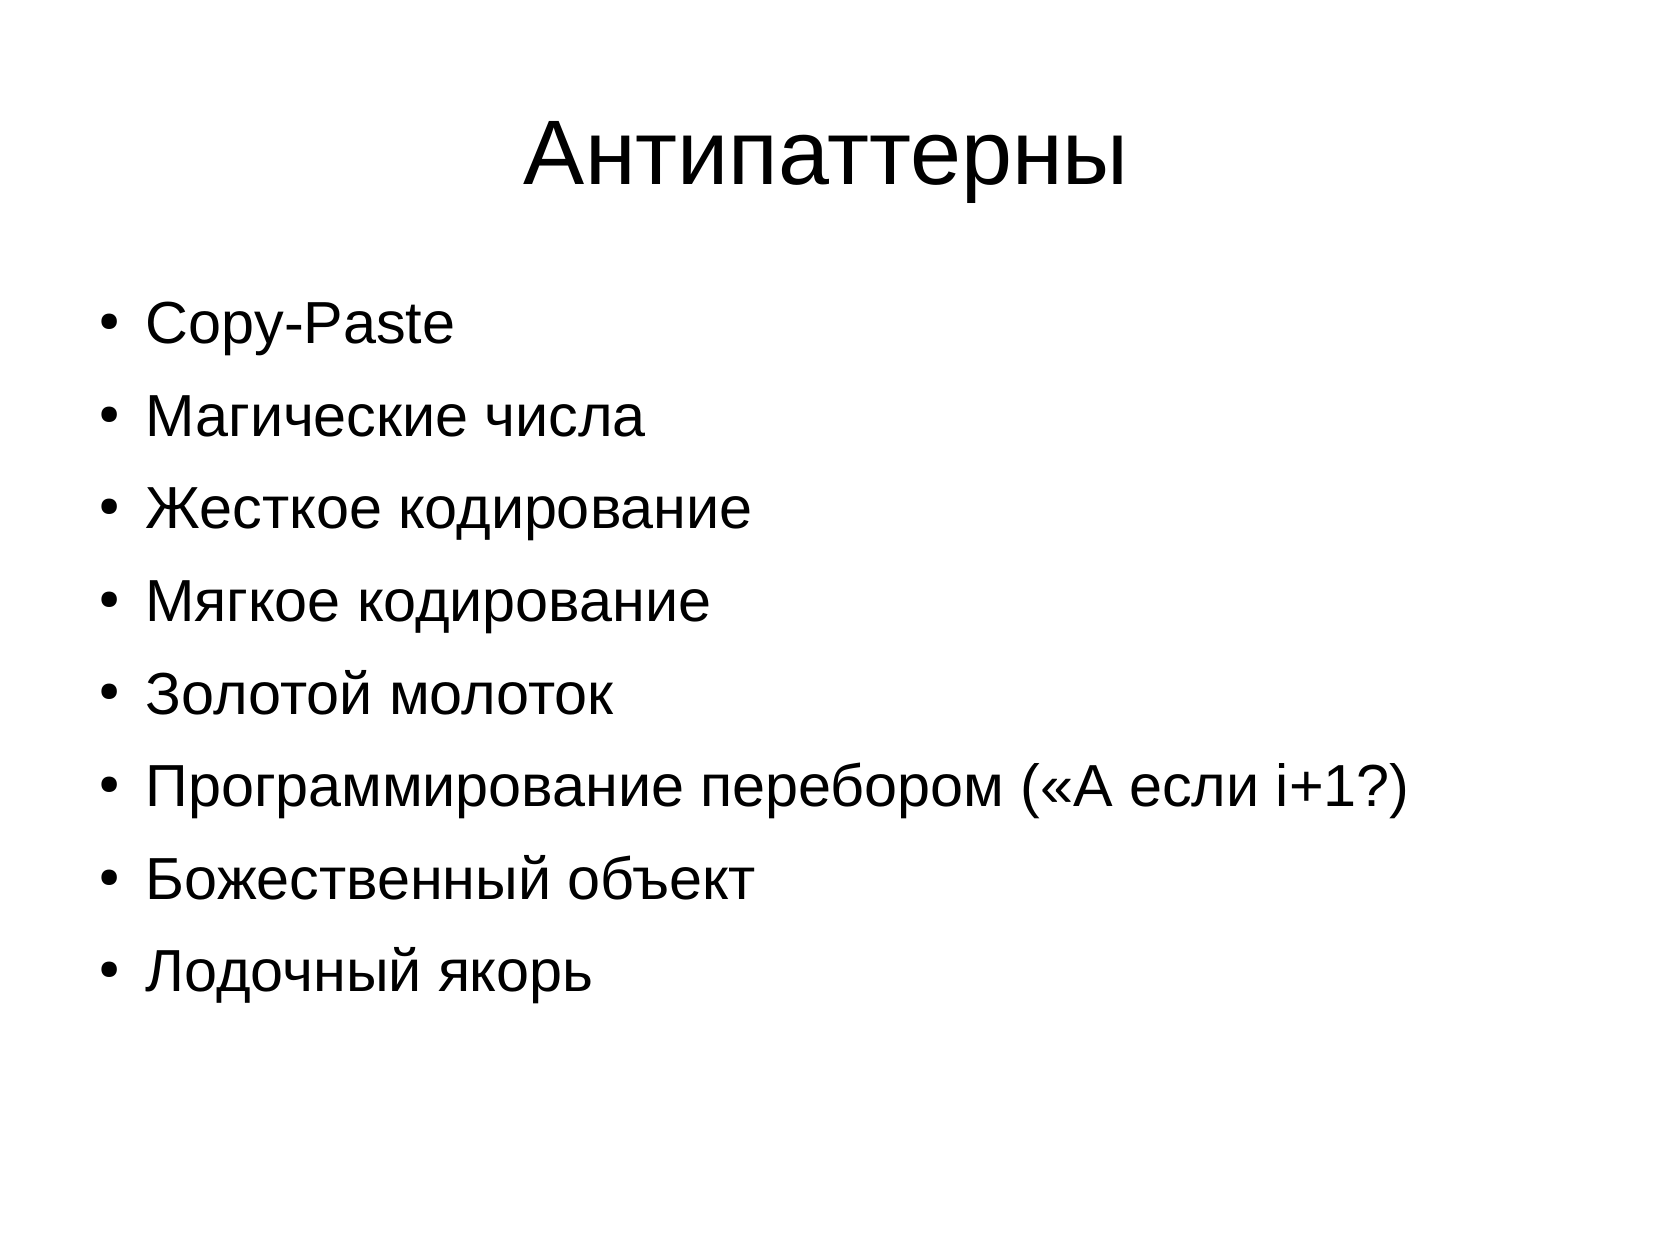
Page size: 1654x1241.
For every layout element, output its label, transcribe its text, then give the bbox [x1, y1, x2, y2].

title Антипаттерны [82, 49, 1571, 257]
list Copy-Paste Магические числа Жесткое кодирование Мягкое кодирование Золотой молоток Программирование перебором («А если i+1?) Божественный объект Лодочный якорь [82, 290, 1571, 1010]
